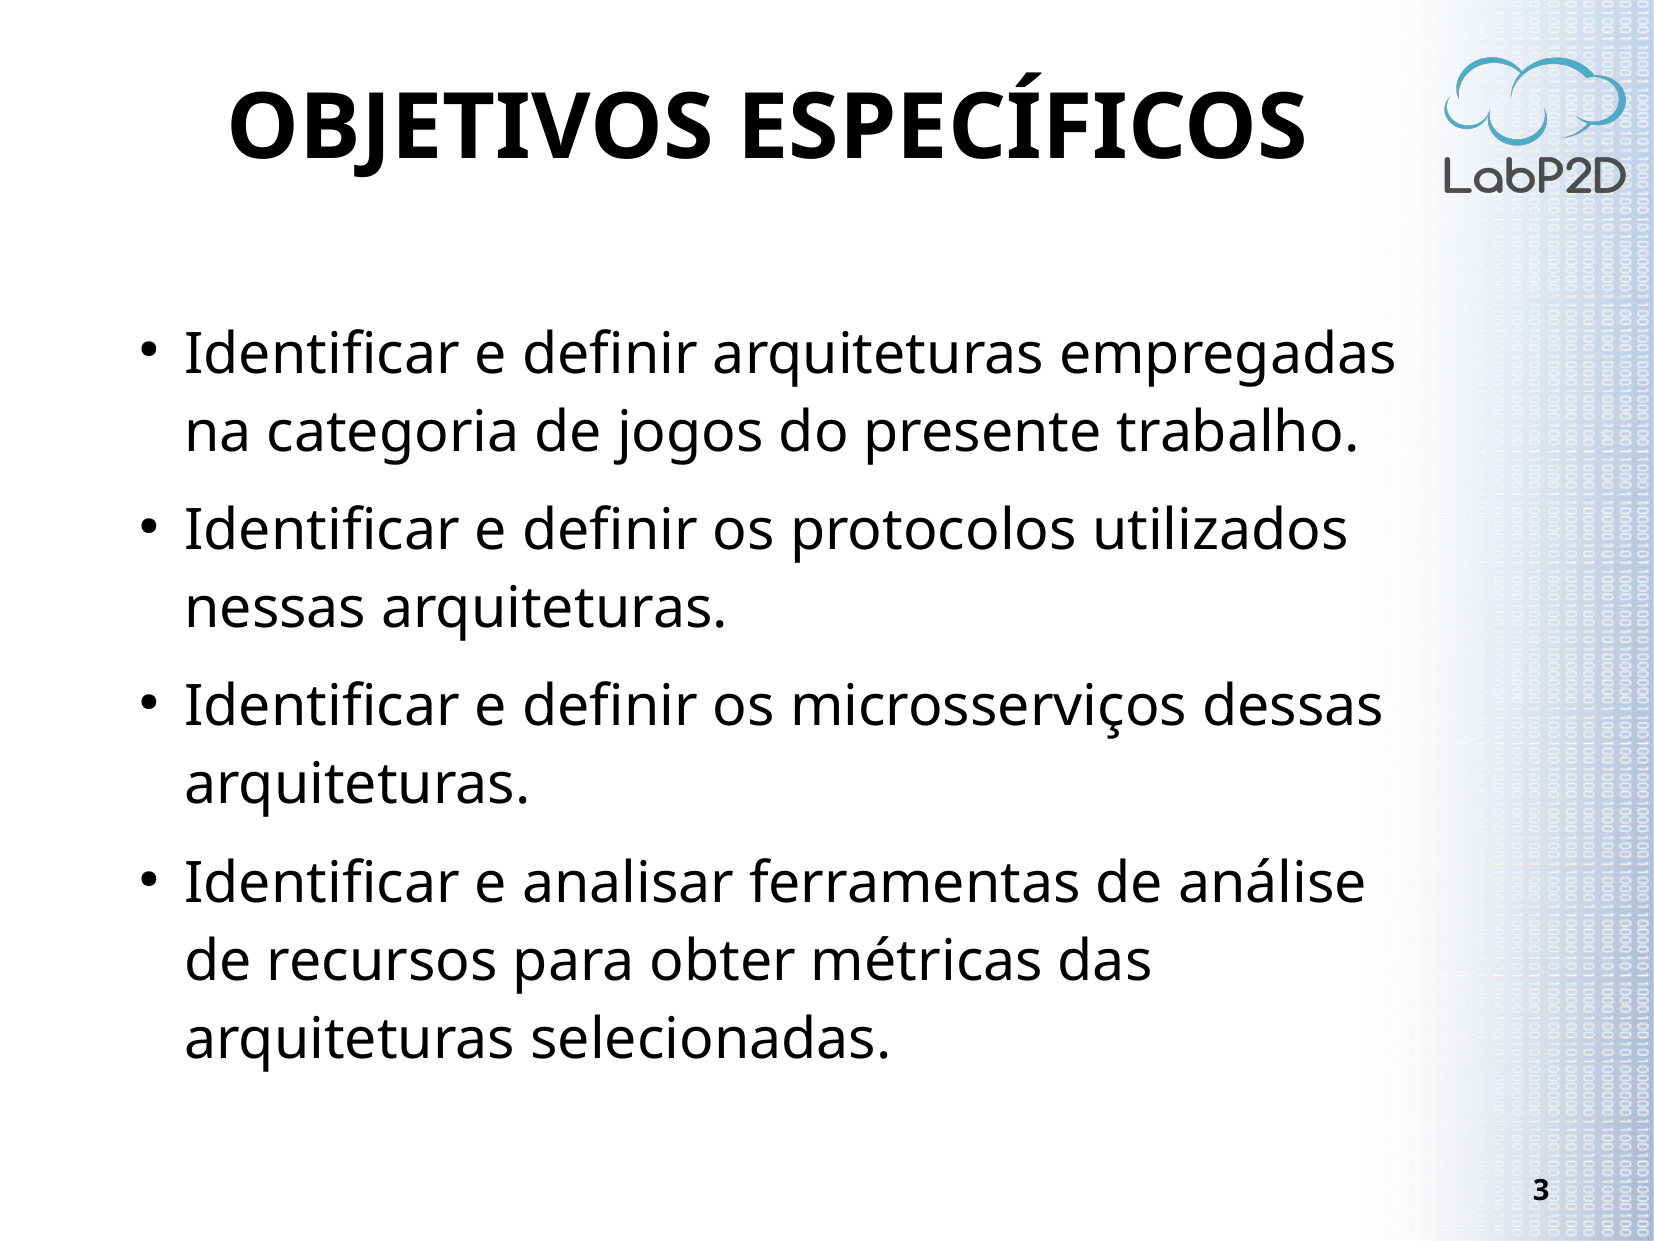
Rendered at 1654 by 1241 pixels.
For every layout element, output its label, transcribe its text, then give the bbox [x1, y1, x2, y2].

list Identificar e definir arquiteturas empregadas na categoria de jogos do presente trabalho. Identificar e definir os protocolos utilizados nessas arquiteturas. Identificar e definir os microsserviços dessas arquiteturas. Identificar e analisar ferramentas de análise de recursos para obter métricas das arquiteturas selecionadas. [123, 271, 1406, 1116]
title OBJETIVOS ESPECÍFICOS [82, 0, 1453, 259]
picture [1360, 1, 1654, 1240]
